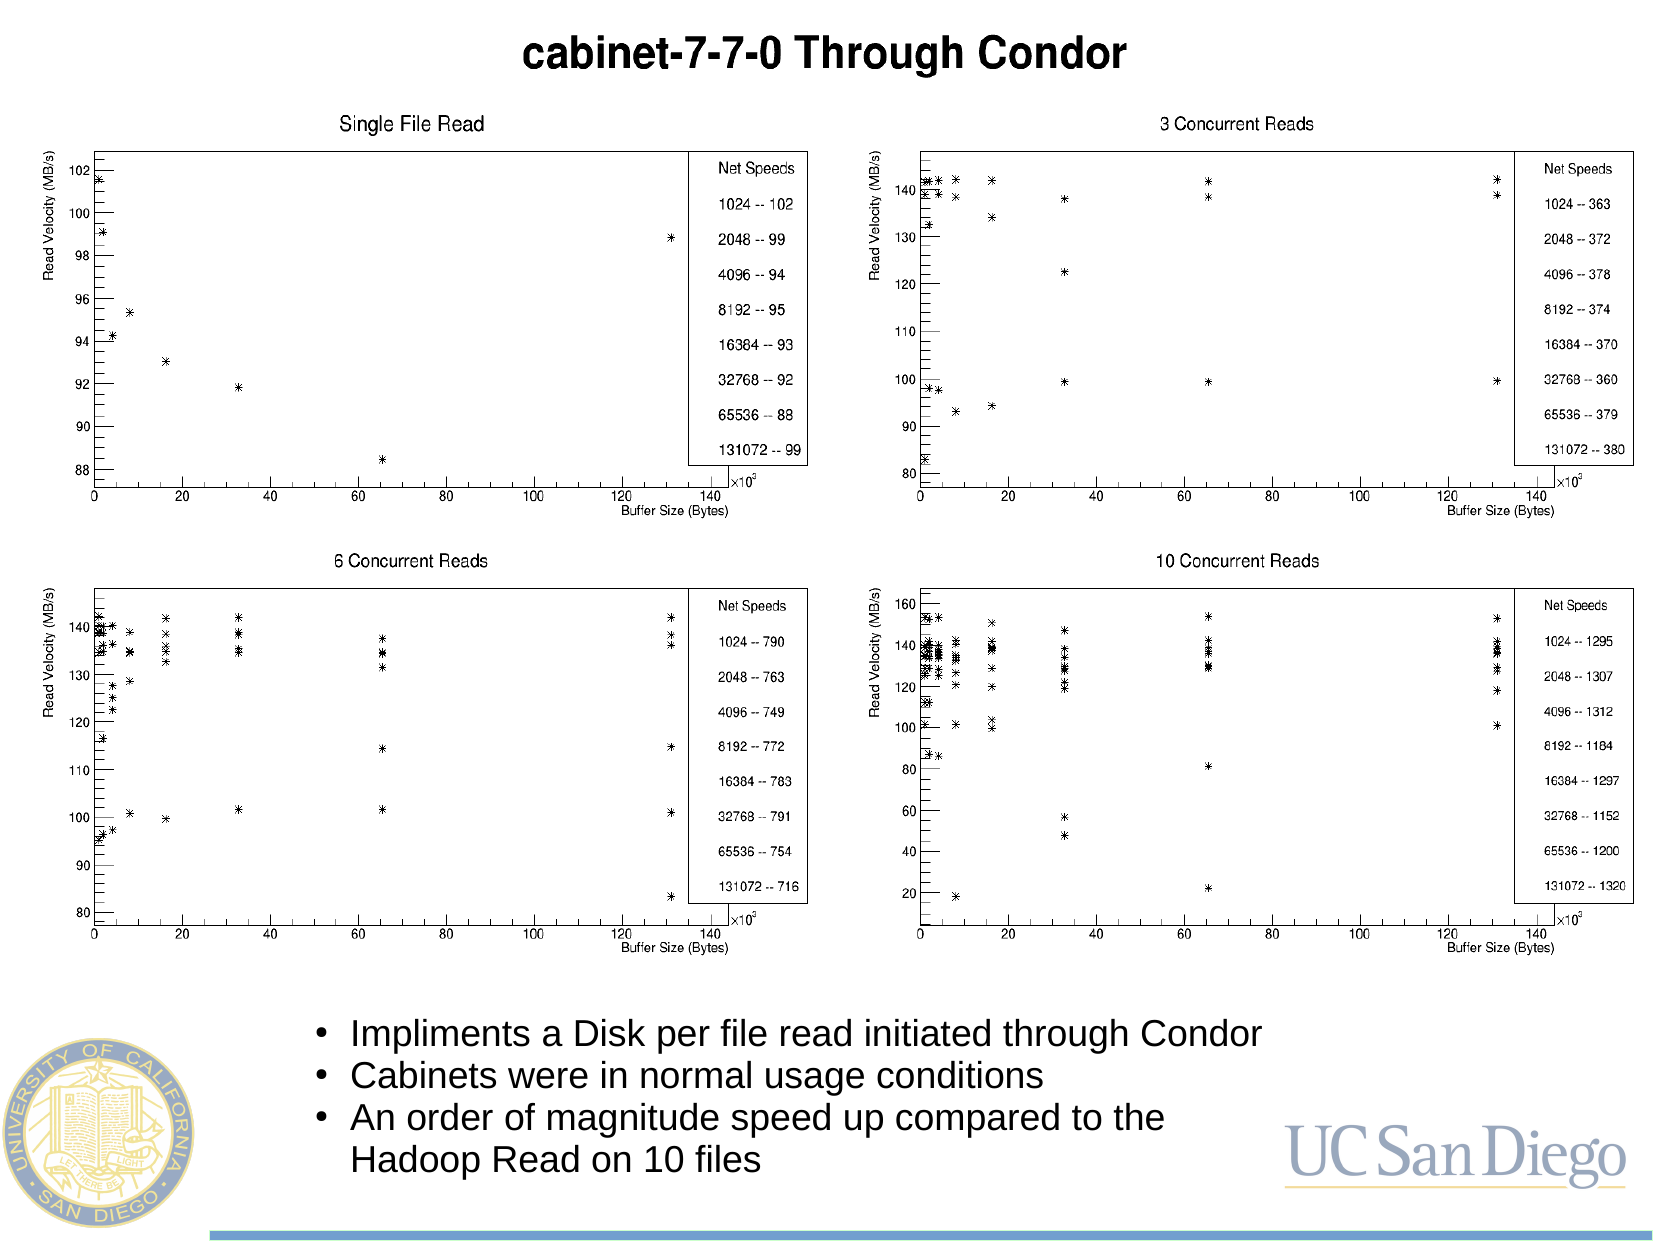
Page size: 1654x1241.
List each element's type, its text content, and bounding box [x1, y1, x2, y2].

picture [1253, 1089, 1653, 1230]
text_box [209, 1230, 1653, 1241]
picture [0, 1034, 196, 1231]
text_box Impliments a Disk per file read initiated through Condor Cabinets were in normal usage conditions An order of magnitude speed up compared to the Hadoop Read on 10 files [300, 1005, 1321, 1188]
picture [0, 3, 1650, 976]
